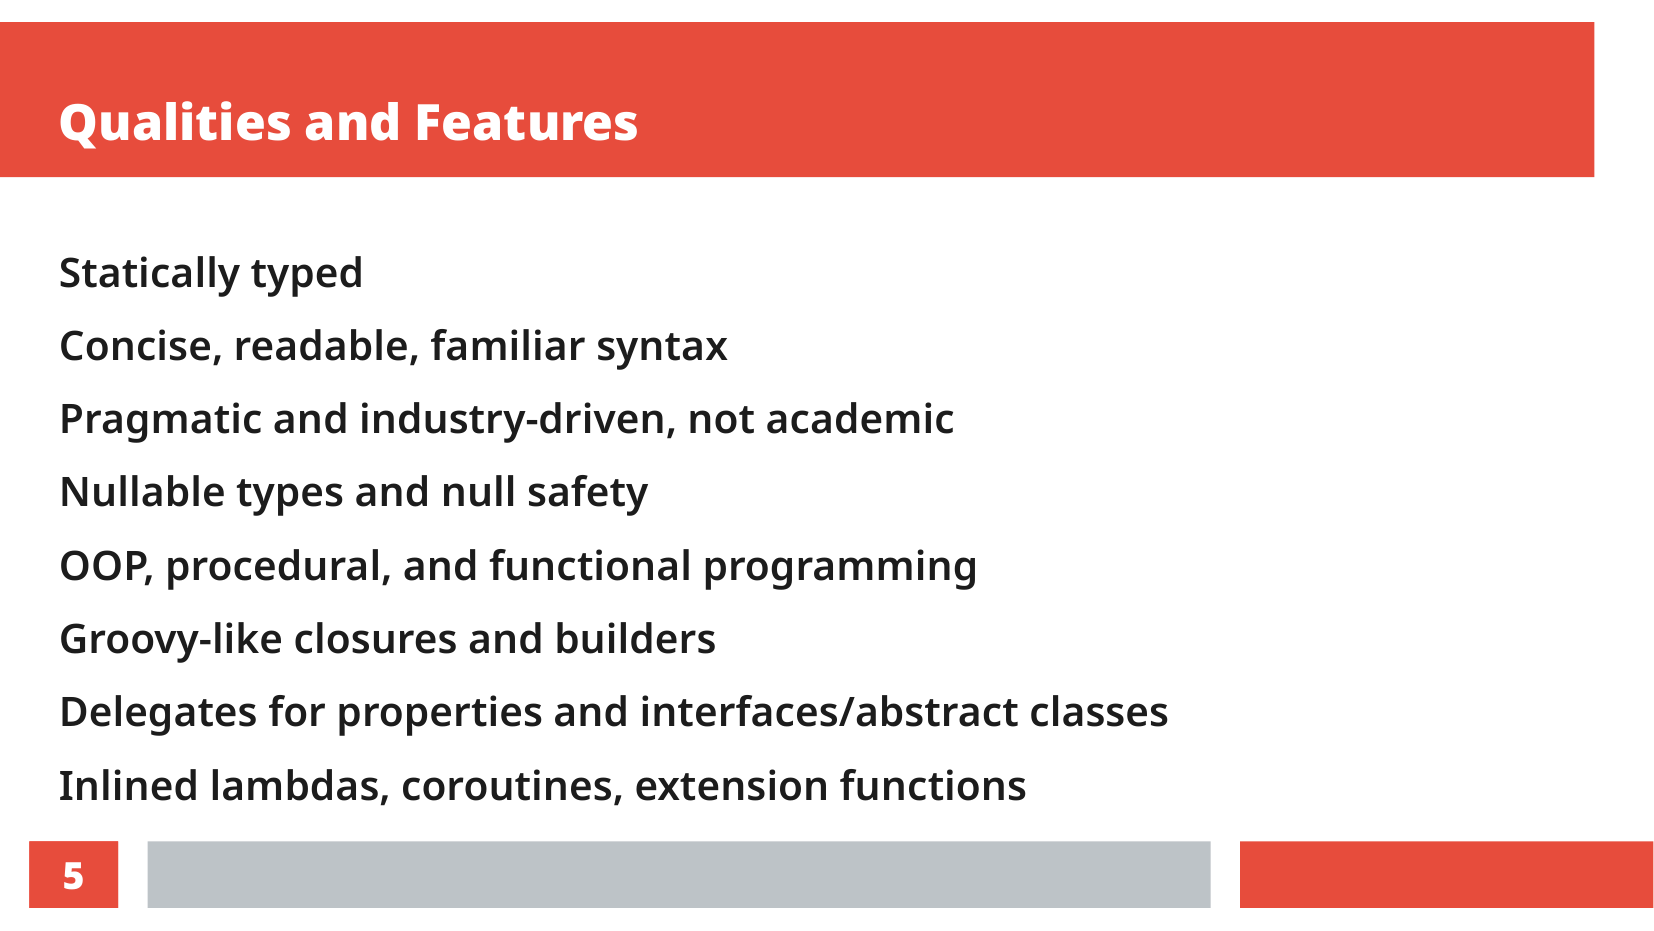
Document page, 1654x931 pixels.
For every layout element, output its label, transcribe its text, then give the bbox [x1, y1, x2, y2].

title Qualities and Features [58, 44, 1595, 155]
list Statically typed Concise, readable, familiar syntax Pragmatic and industry-driven, not academic Nullable types and null safety OOP, procedural, and functional programming Groovy-like closures and builders Delegates for properties and interfaces/abstract classes Inlined lambdas, coroutines, extension functions [58, 243, 1565, 820]
